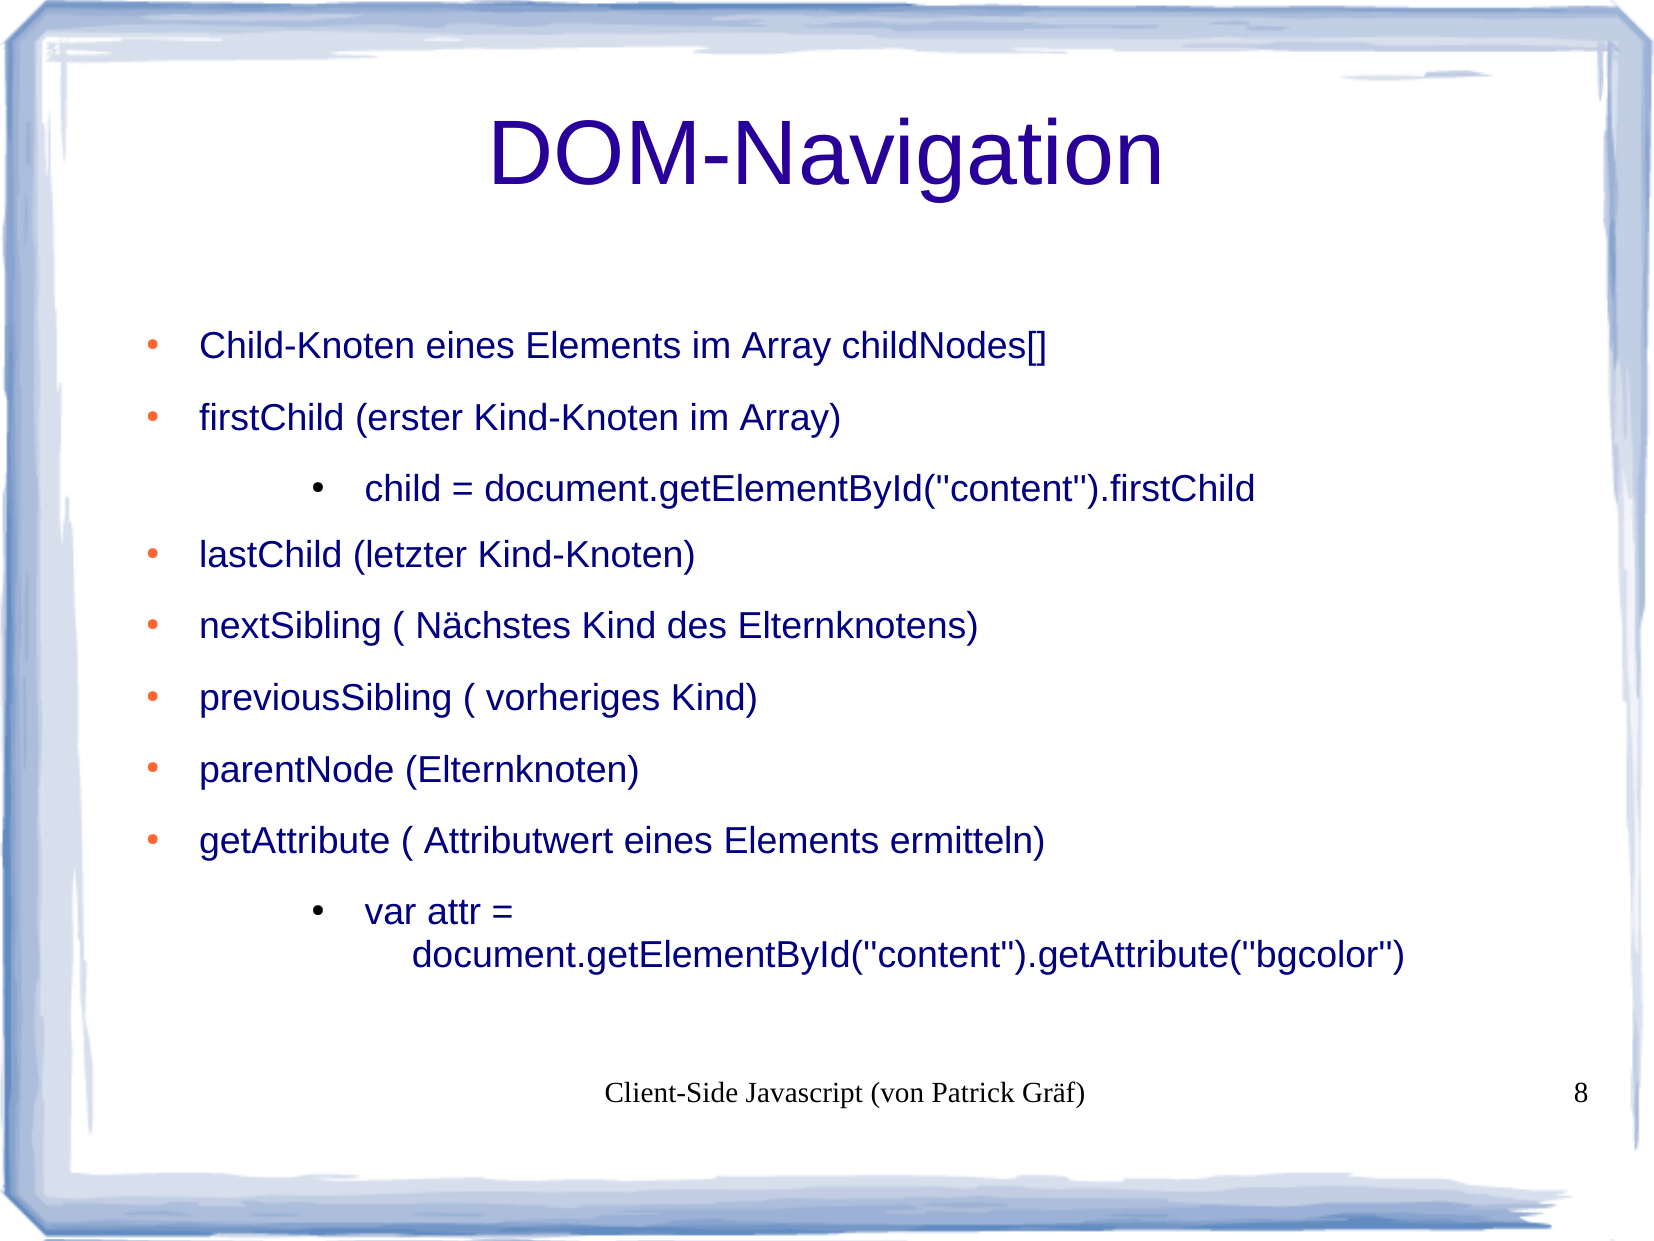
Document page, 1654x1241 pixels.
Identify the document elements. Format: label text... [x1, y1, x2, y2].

title DOM-Navigation [82, 49, 1571, 257]
list Child-Knoten eines Elements im Array childNodes[] firstChild (erster Kind-Knoten im Array) child = document.getElementById(''content'').firstChild lastChild (letzter Kind-Knoten) nextSibling ( Nächstes Kind des Elternknotens) previousSibling ( vorheriges Kind) parentNode (Elternknoten) getAttribute ( Attributwert eines Elements ermitteln) var attr = document.getElementById(''content'').getAttribute(''bgcolor'') [128, 324, 1487, 976]
picture [0, 0, 1654, 1241]
